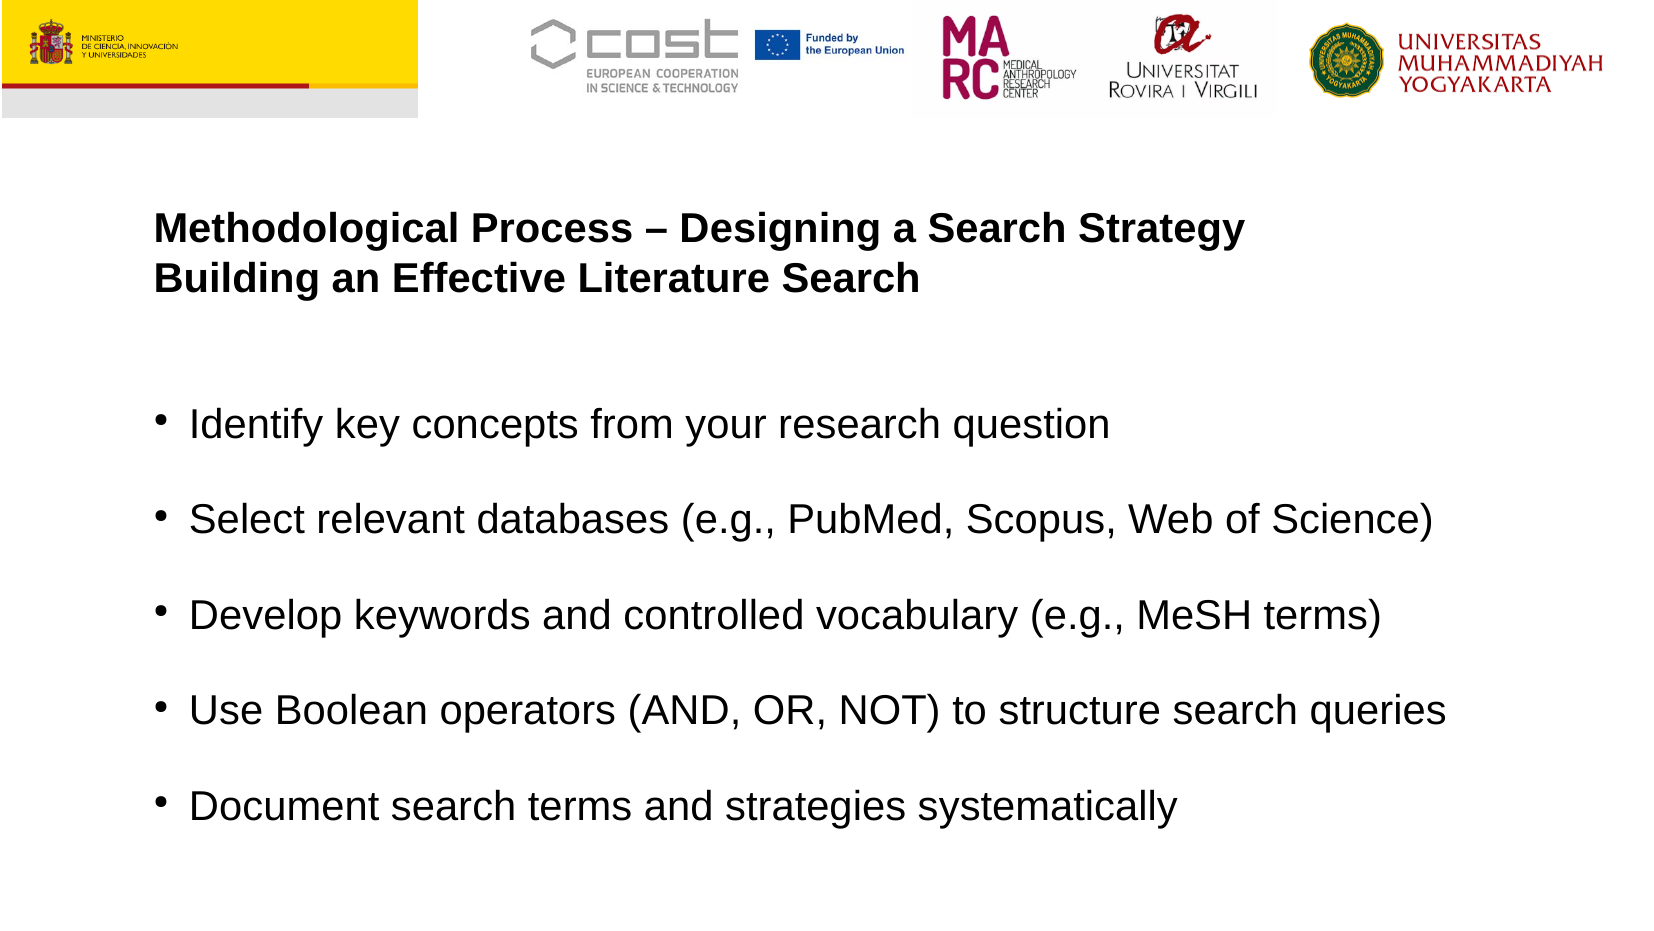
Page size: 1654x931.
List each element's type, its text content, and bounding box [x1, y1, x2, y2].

text_box Methodological Process – Designing a Search Strategy Building an Effective Literature Search Identify key concepts from your research question Select relevant databases (e.g., PubMed, Scopus, Web of Science) Develop keywords and controlled vocabulary (e.g., MeSH terms) Use Boolean operators (AND, OR, NOT) to structure search queries Document search terms and strategies systematically [82, 200, 1552, 845]
picture [2, 0, 1278, 119]
picture [1302, 14, 1613, 112]
